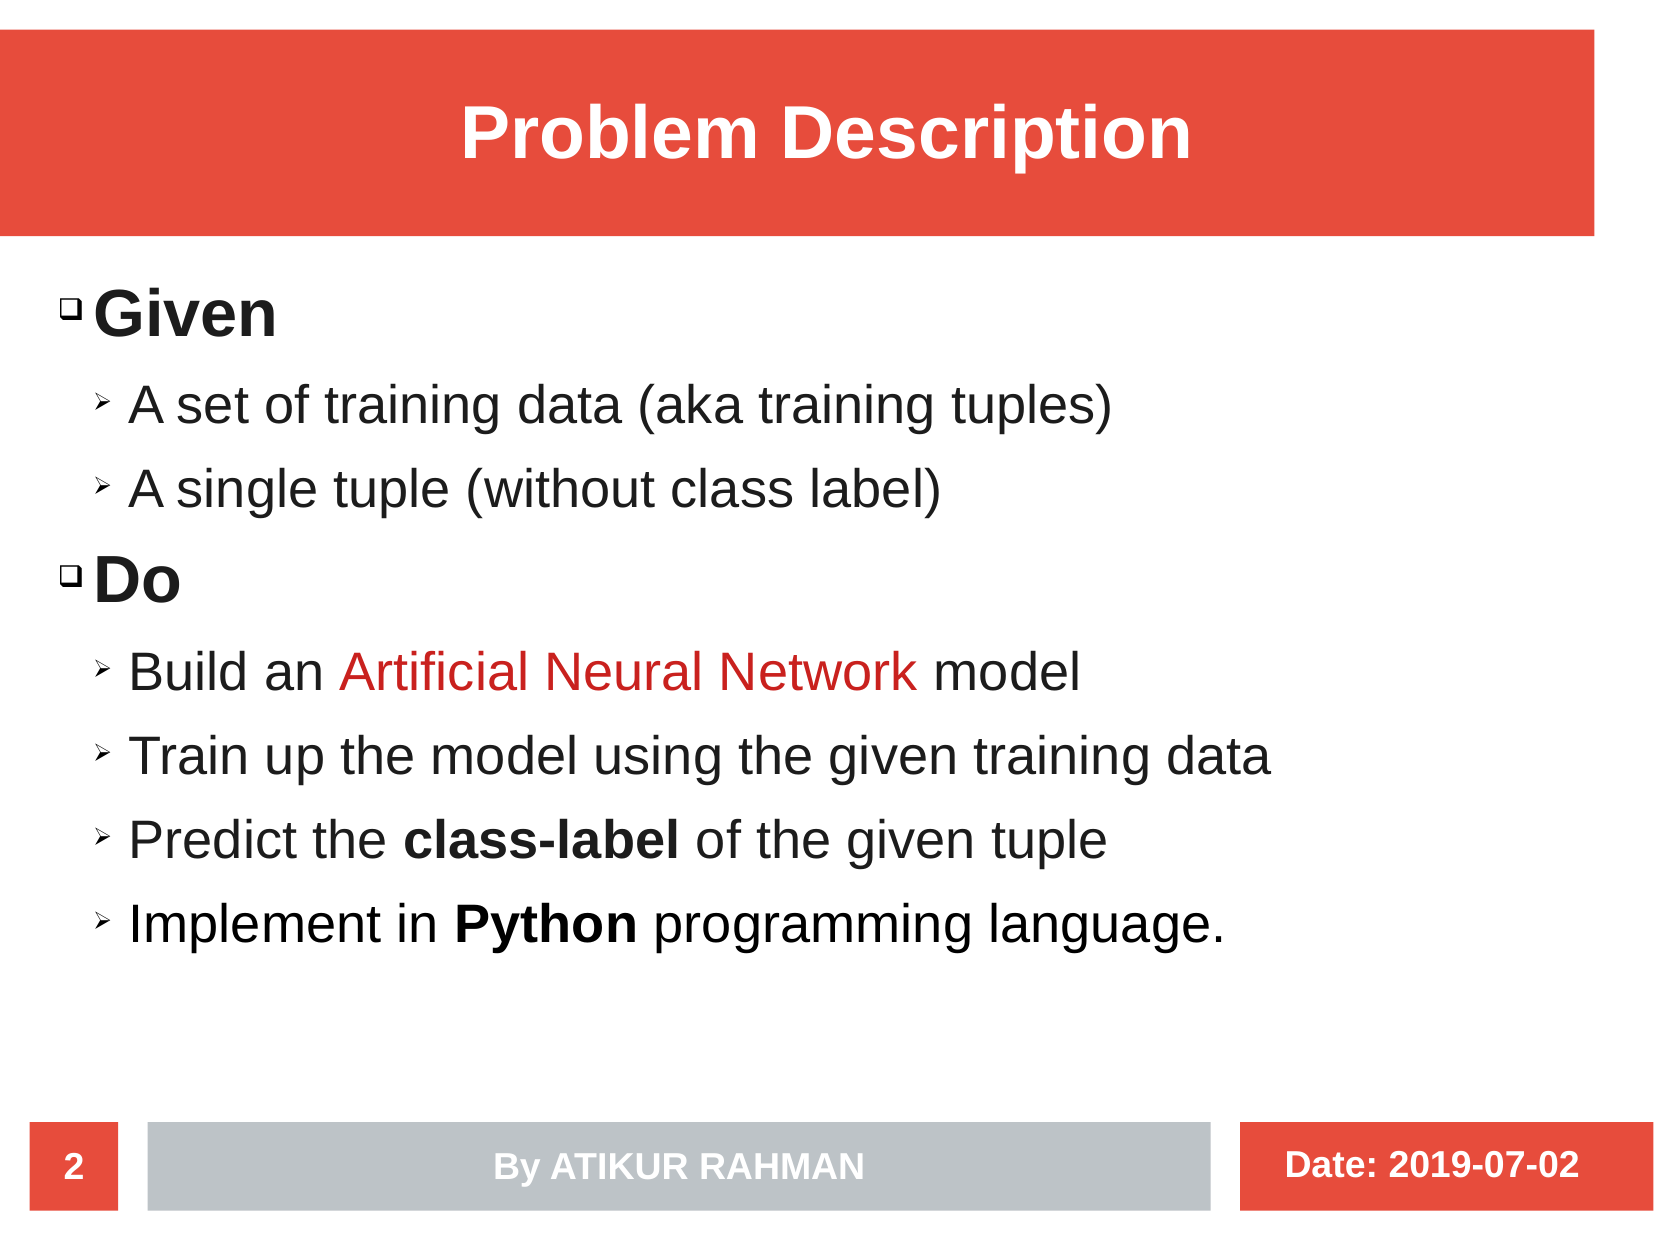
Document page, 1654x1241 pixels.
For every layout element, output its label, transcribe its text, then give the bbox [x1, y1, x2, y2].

list Given A set of training data (aka training tuples) A single tuple (without class label) Do Build an Artificial Neural Network model Train up the model using the given training data Predict the class-label of the given tuple Implement in Python programming language. [57, 275, 1564, 1044]
title Problem Description [266, 59, 1388, 207]
